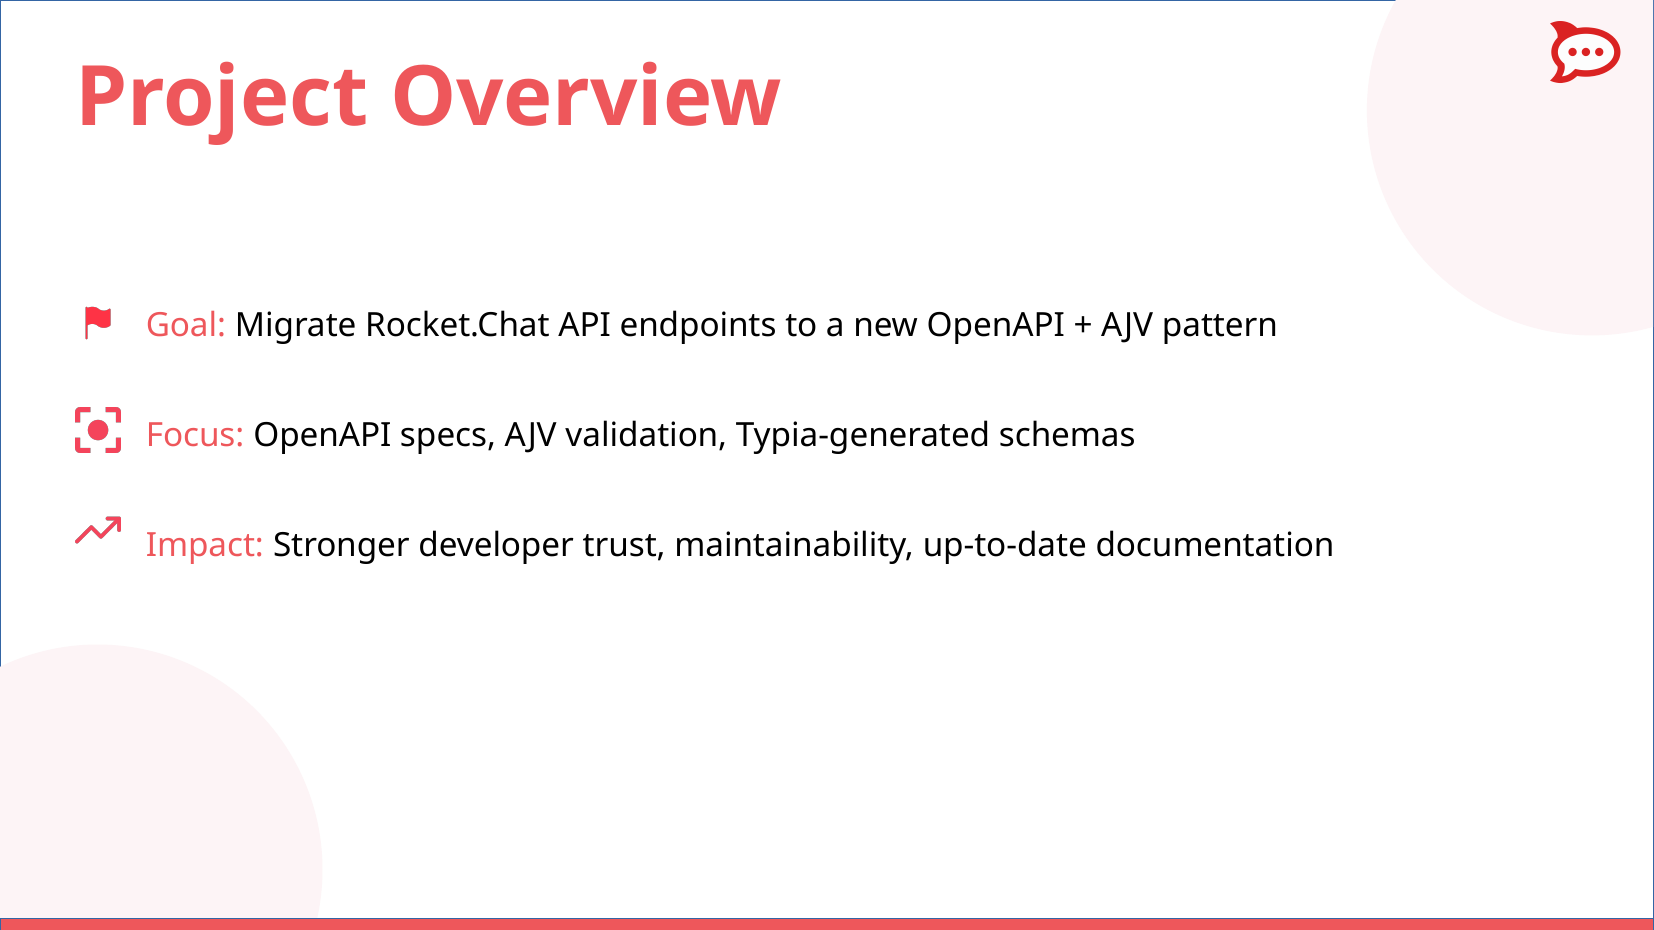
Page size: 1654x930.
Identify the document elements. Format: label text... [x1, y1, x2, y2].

title Project Overview [75, 15, 1345, 171]
picture [75, 407, 121, 453]
picture [1548, 14, 1624, 90]
list Goal: Migrate Rocket.Chat API endpoints to a new OpenAPI + AJV pattern Focus: OpenAPI specs, AJV validation, Typia-generated schemas Impact: Stronger developer trust, maintainability, up-to-date documentation [75, 300, 1563, 757]
picture [75, 300, 121, 346]
picture [75, 507, 121, 553]
